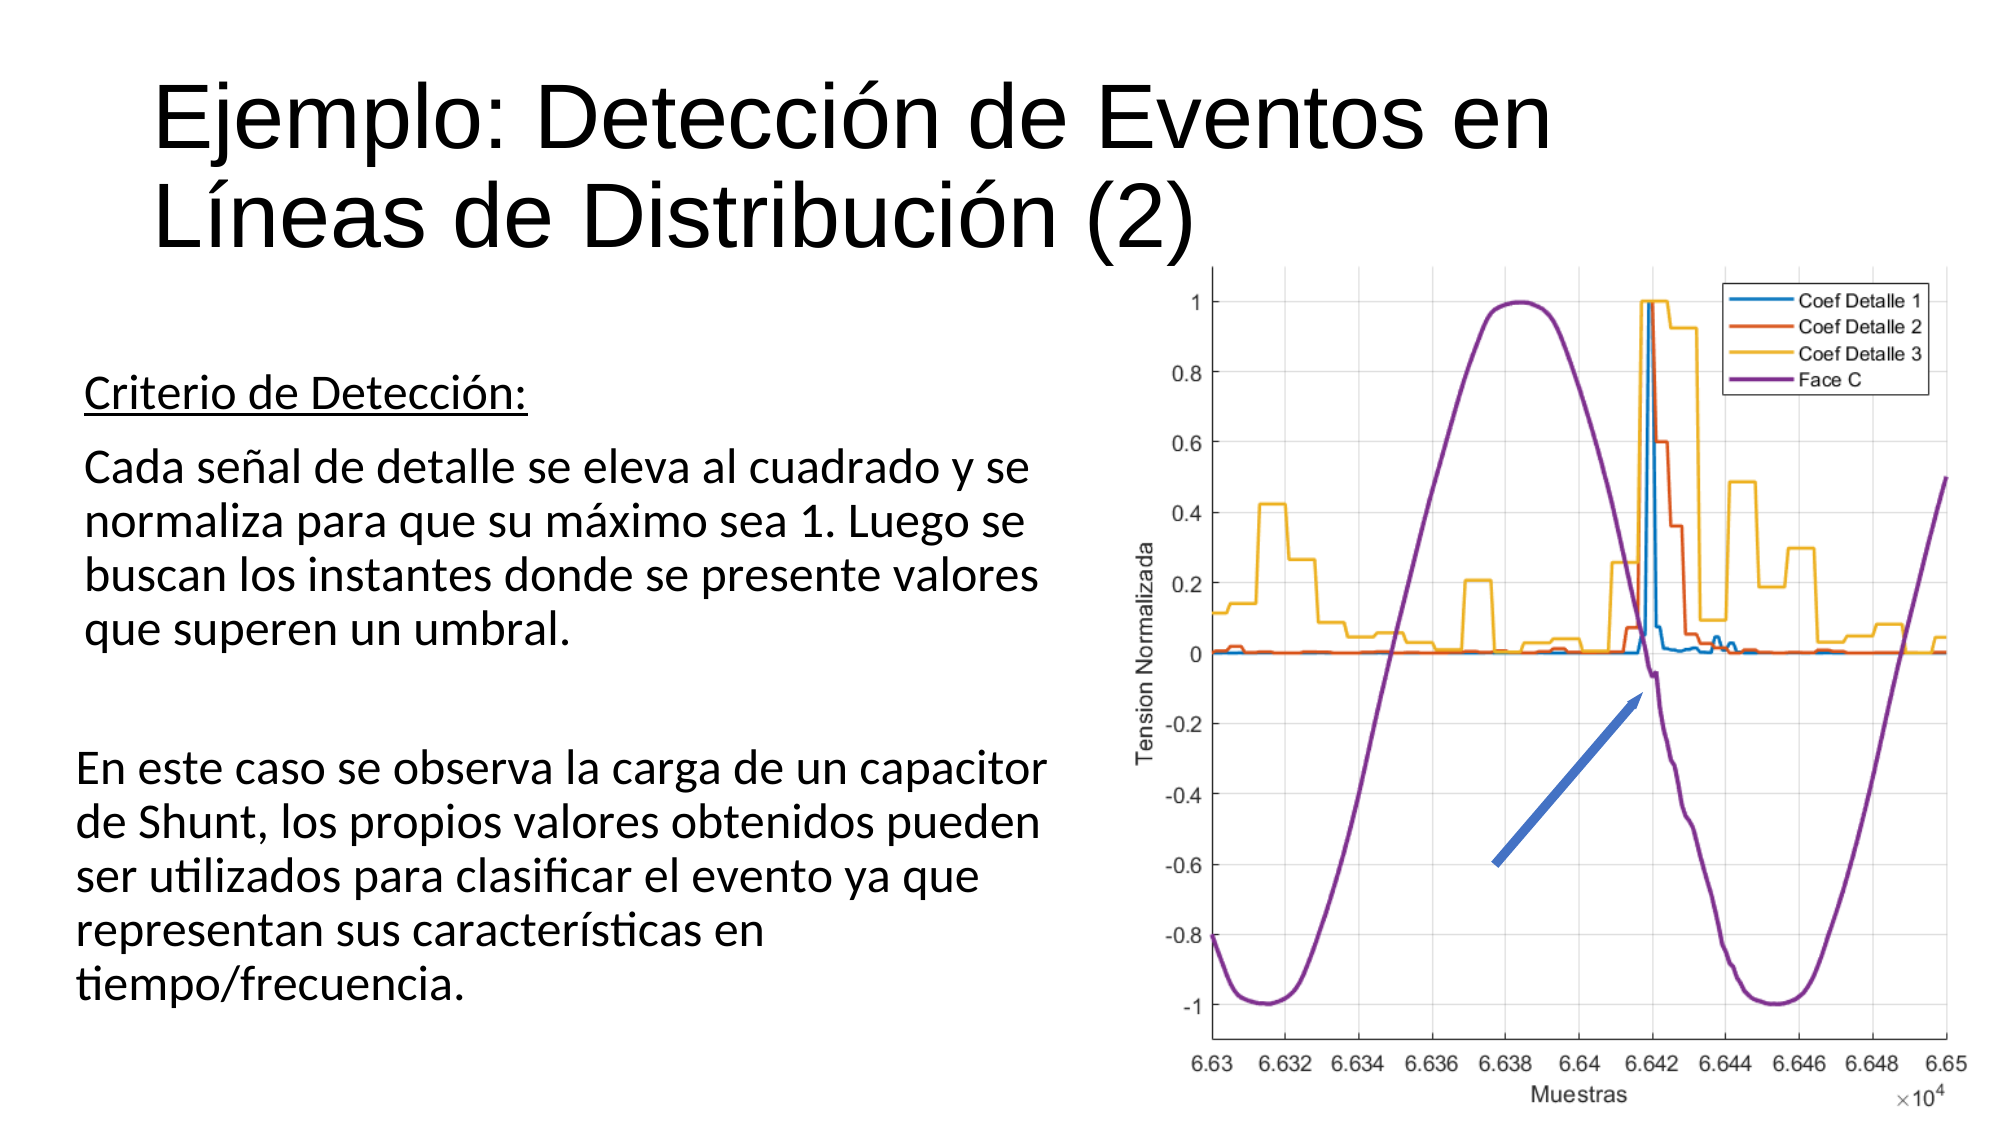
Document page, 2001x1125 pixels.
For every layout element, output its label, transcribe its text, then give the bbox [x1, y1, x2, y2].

picture [1115, 243, 1973, 1125]
title Ejemplo: Detección de Eventos en Líneas de Distribución (2) [137, 59, 1863, 278]
text_box Criterio de Detección: Cada señal de detalle se eleva al cuadrado y se normaliza para que su máximo sea 1. Luego se buscan los instantes donde se presente valores que superen un umbral. [27, 358, 1097, 735]
text_box En este caso se observa la carga de un capacitor de Shunt, los propios valores obtenidos pueden ser utilizados para clasificar el evento ya que representan sus características en tiempo/frecuencia. [52, 734, 1072, 1110]
